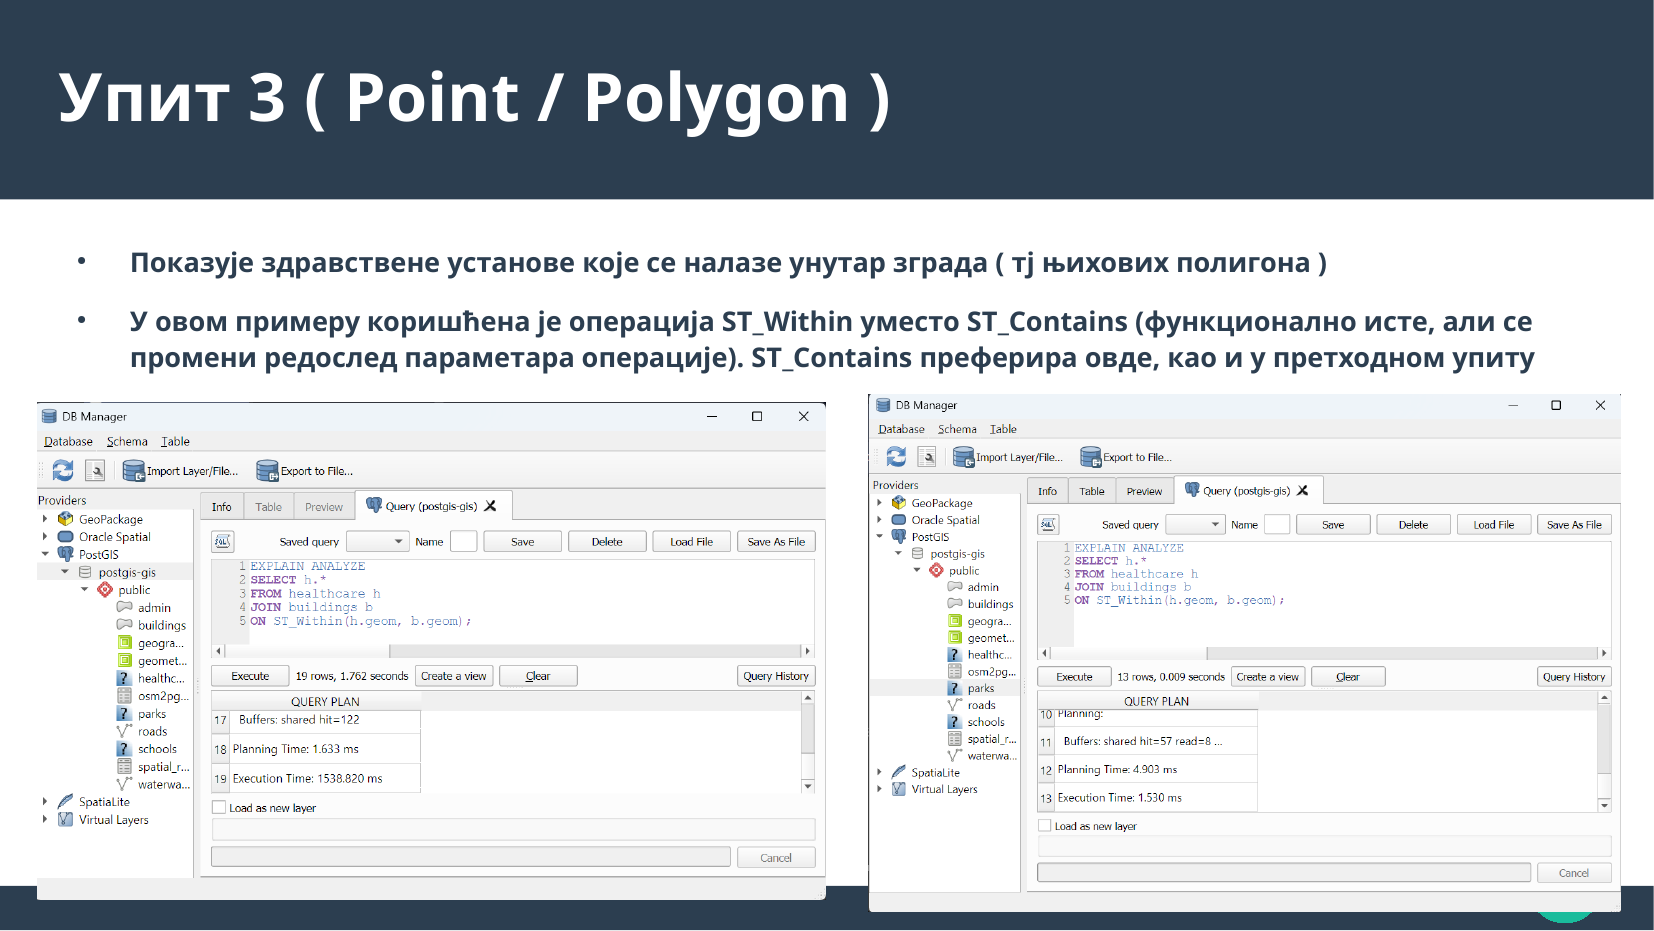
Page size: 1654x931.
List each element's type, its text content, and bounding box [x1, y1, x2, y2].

picture [37, 402, 826, 901]
title Упит 3 ( Point / Polygon ) [59, 37, 1595, 155]
list Показује здравствене установе које се налазе унутар зграда ( тј њихових полигона ) У овом примеру коришћена је операција ST_Within уместо ST_Contains (функционално исте, али се промени редослед параметара операције). ST_Contains преферира овде, као и у претходном упиту [59, 243, 1595, 864]
picture [868, 394, 1621, 912]
